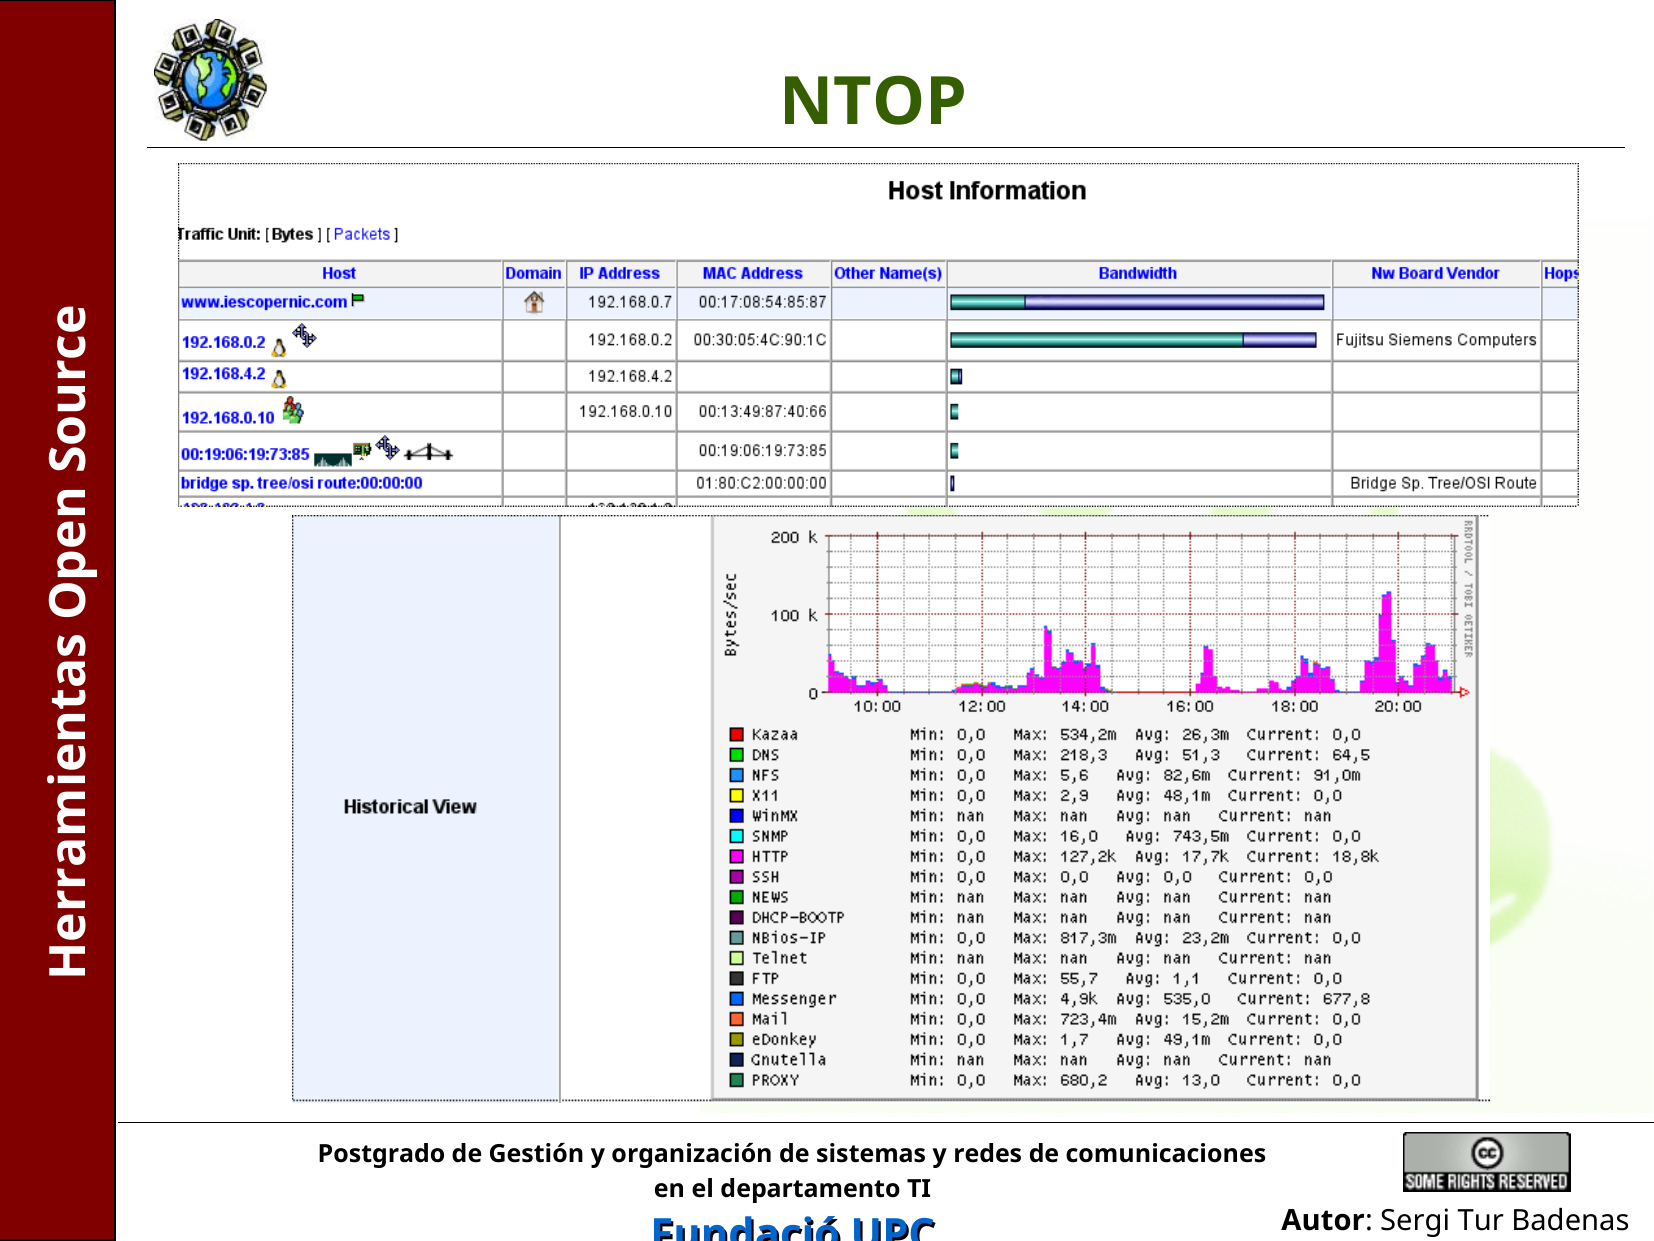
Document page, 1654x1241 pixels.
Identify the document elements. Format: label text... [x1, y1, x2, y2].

title NTOP [129, 56, 1619, 141]
picture [1403, 1132, 1571, 1192]
picture [154, 19, 268, 56]
picture [178, 163, 1654, 1113]
